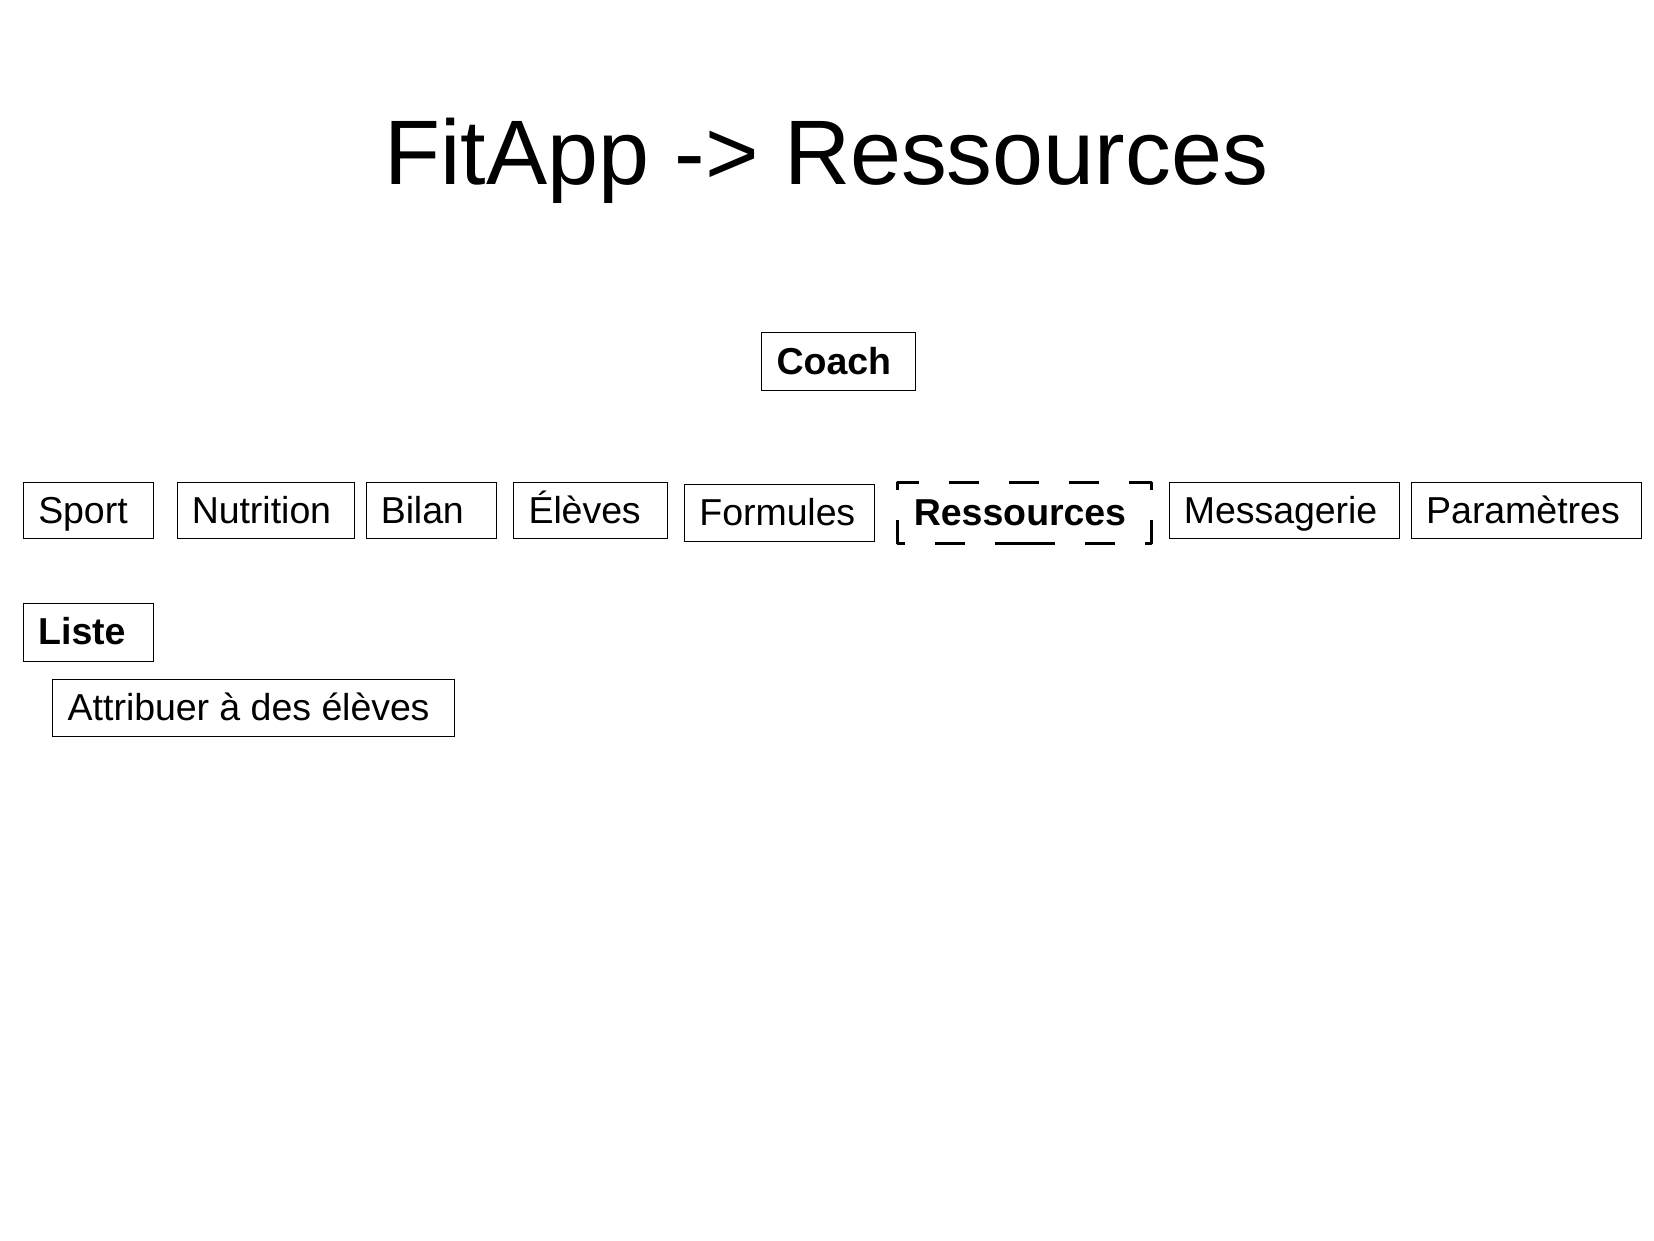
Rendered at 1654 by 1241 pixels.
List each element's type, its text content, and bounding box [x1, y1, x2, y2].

text_box Attribuer à des élèves [52, 679, 455, 737]
text_box Bilan [366, 482, 497, 539]
text_box Ressources [897, 482, 1152, 544]
text_box Messagerie [1169, 482, 1400, 539]
text_box Élèves [513, 482, 668, 539]
text_box Sport [23, 482, 154, 539]
text_box Formules [684, 484, 875, 542]
text_box Paramètres [1411, 482, 1642, 539]
text_box Liste [23, 603, 154, 662]
text_box Coach [761, 332, 916, 391]
text_box Nutrition [177, 482, 355, 539]
title FitApp -> Ressources [82, 49, 1571, 257]
